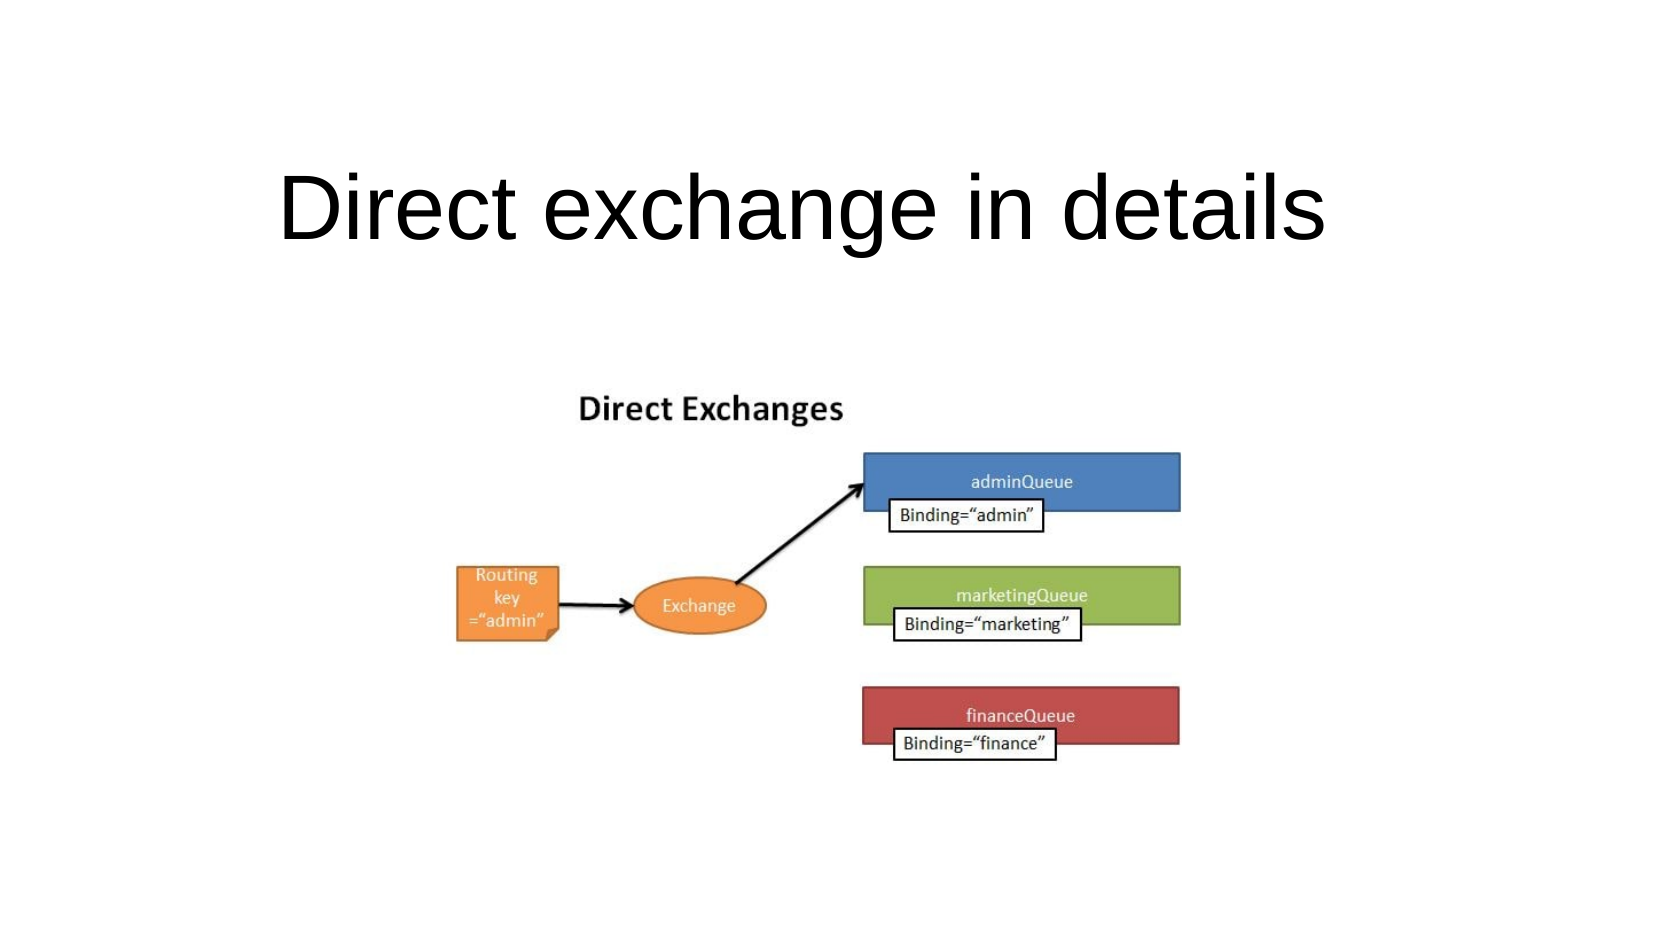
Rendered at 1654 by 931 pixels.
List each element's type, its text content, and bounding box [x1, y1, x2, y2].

title Direct exchange in details [59, 129, 1548, 286]
picture [438, 379, 1182, 863]
